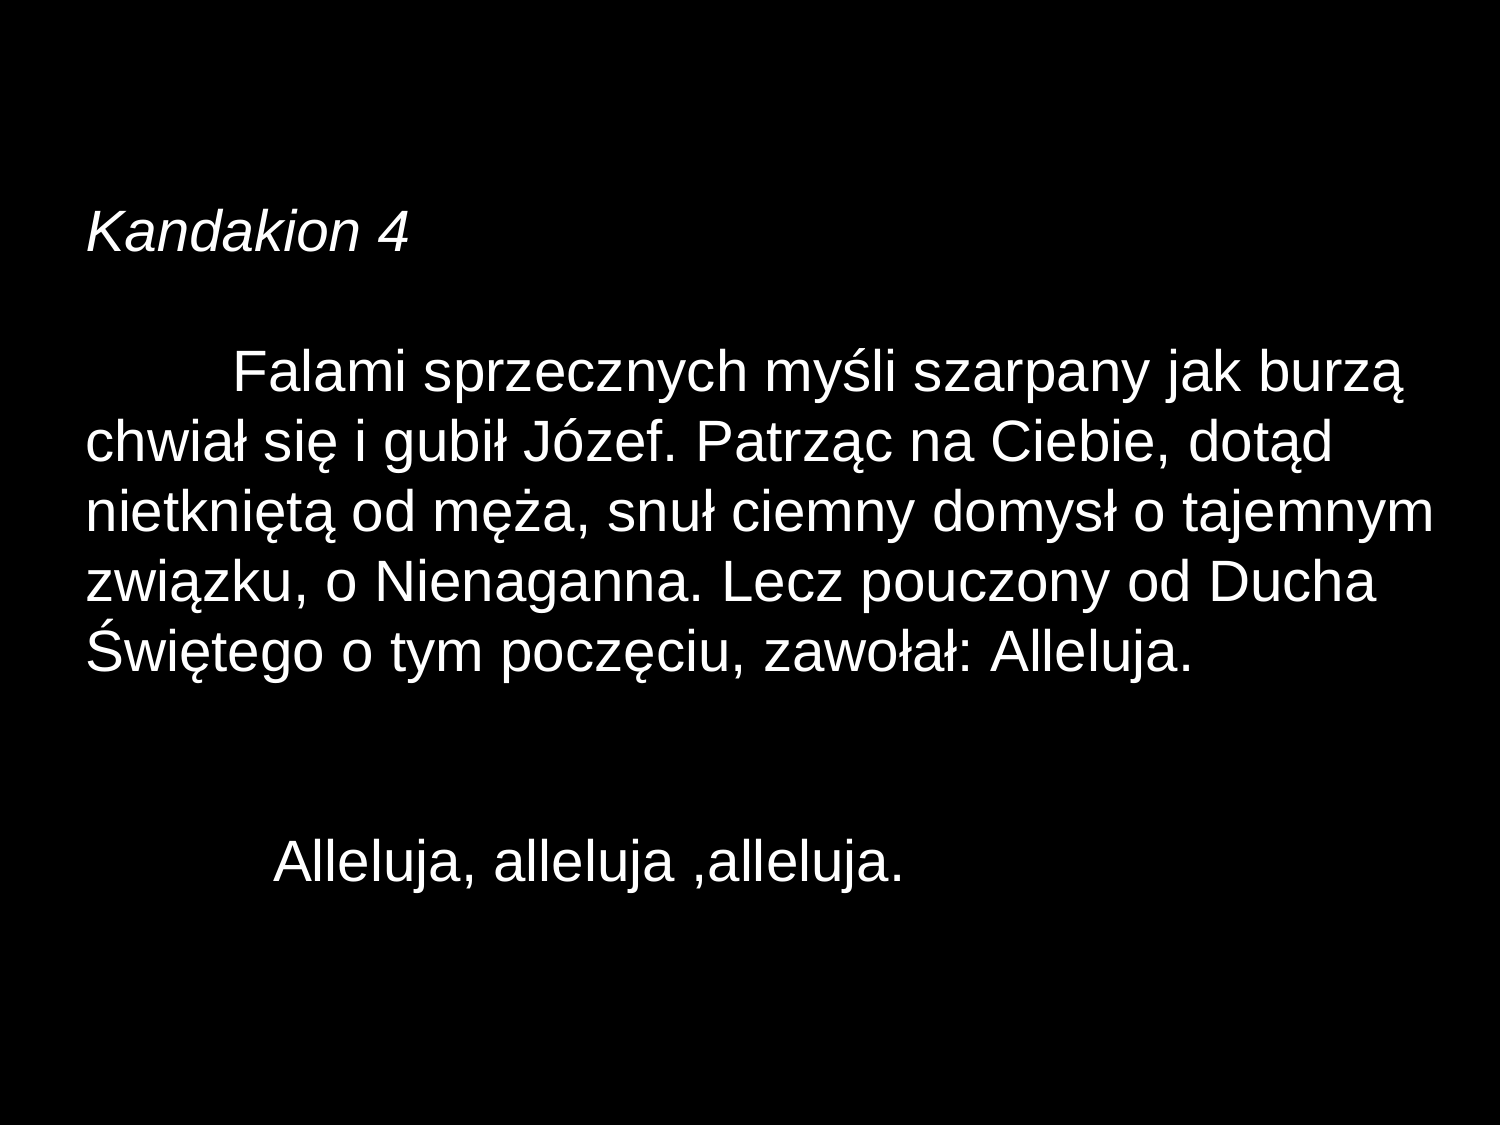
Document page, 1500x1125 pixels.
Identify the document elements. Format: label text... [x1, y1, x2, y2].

text_box Kandakion 4 Falami sprzecznych myśli szarpany jak burzą chwiał się i gubił Józef. Patrząc na Ciebie, dotąd nietkniętą od męża, snuł ciemny domysł o tajemnym związku, o Nienaganna. Lecz pouczony od Ducha Świętego o tym poczęciu, zawołał: Alleluja. Alleluja, alleluja ,alleluja. [70, 185, 1465, 1041]
